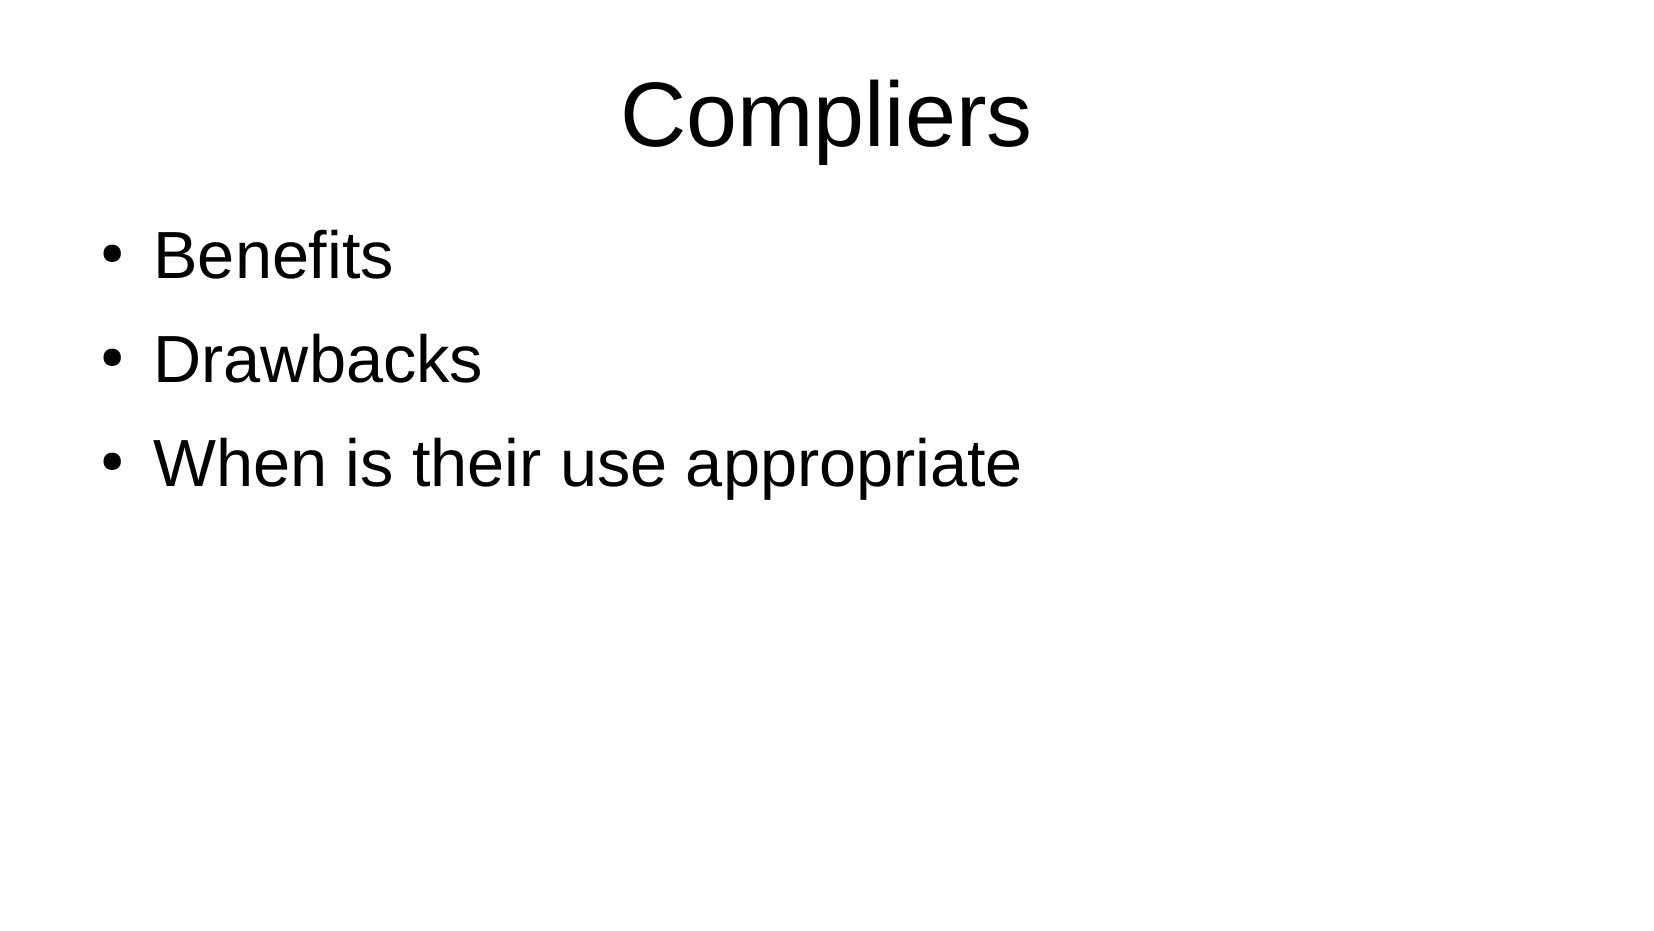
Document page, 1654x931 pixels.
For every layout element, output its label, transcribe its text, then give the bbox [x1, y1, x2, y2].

text_box [815, 441, 856, 498]
list Benefits Drawbacks When is their use appropriate [82, 217, 1571, 758]
title Compliers [82, 37, 1571, 193]
